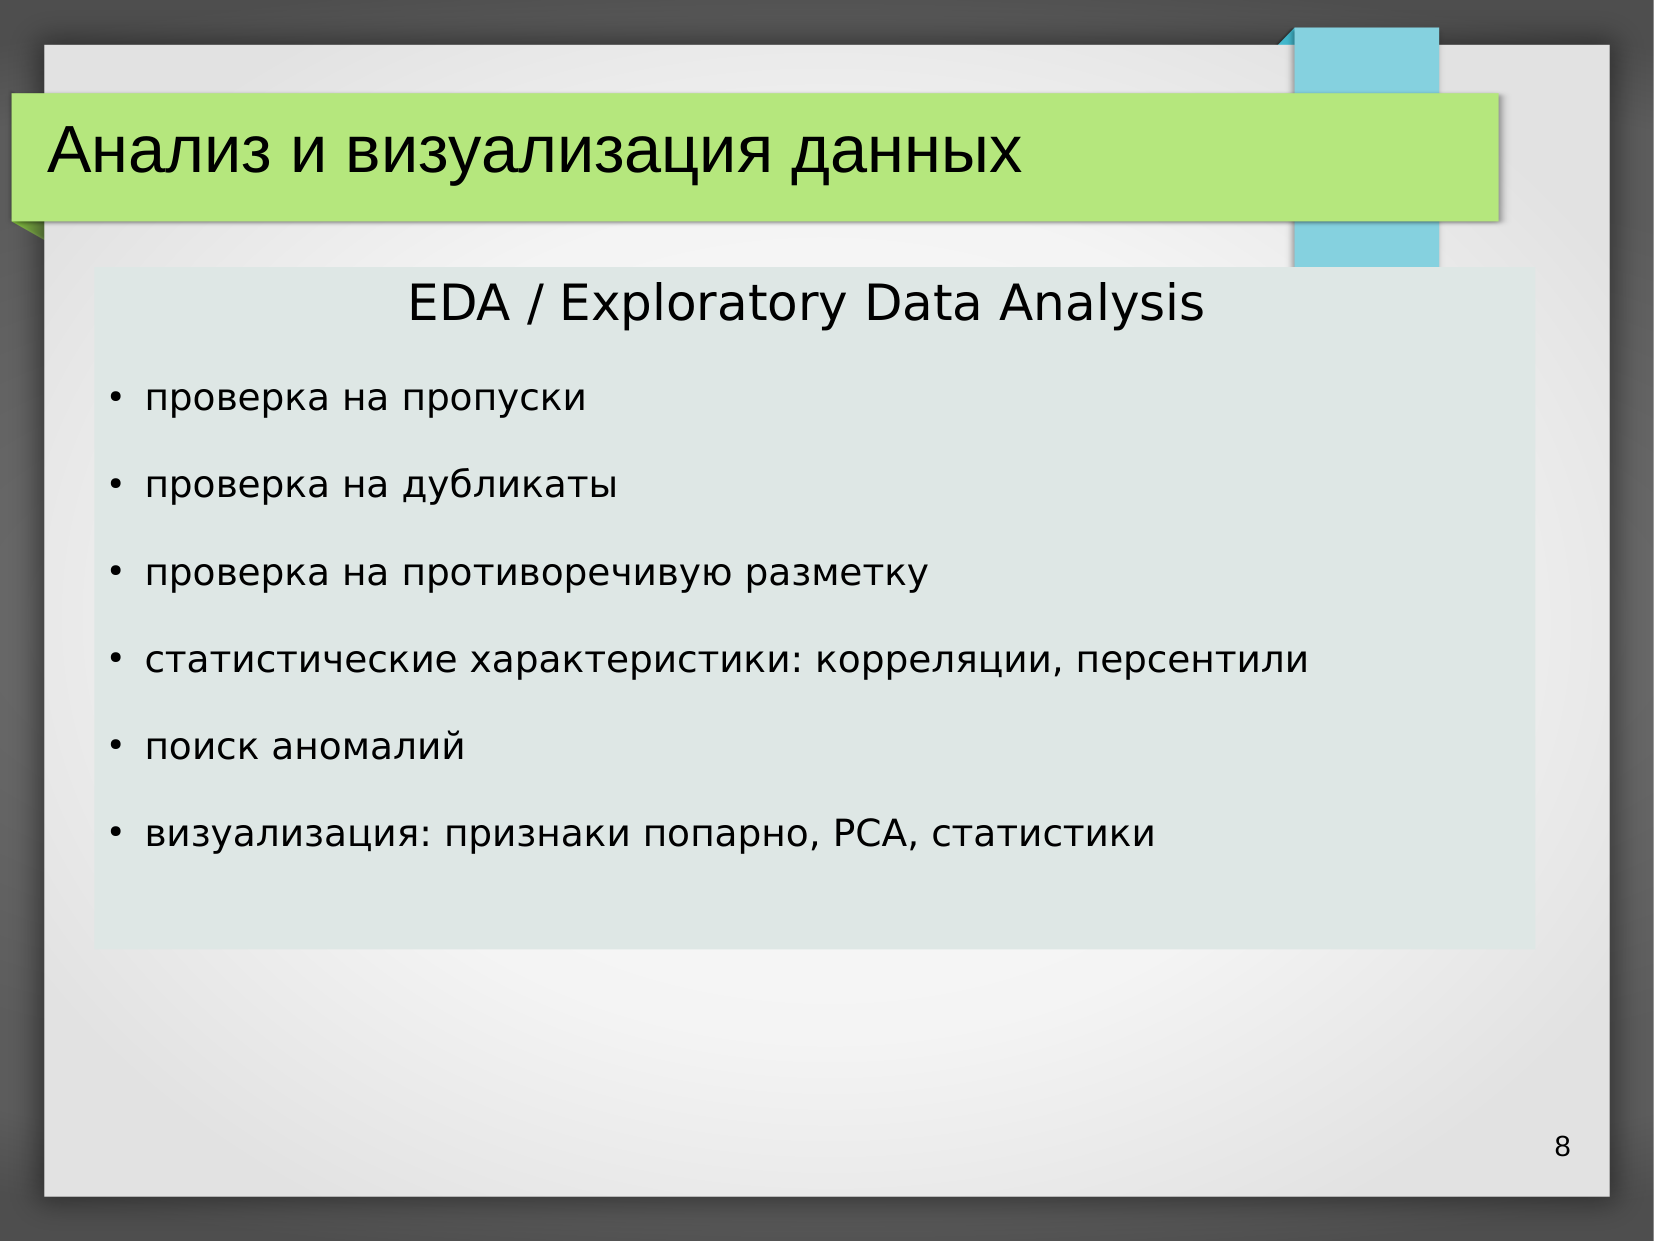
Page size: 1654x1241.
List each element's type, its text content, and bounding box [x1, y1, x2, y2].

picture [0, 0, 1654, 1241]
text_box EDA / Exploratory Data Analysis проверка на пропуски проверка на дубликаты проверка на противоречивую разметку статистические характеристики: корреляции, персентили поиск аномалий визуализация: признаки попарно, PCA, статистики [94, 267, 1536, 950]
title Анализ и визуализация данных [47, 109, 1465, 189]
